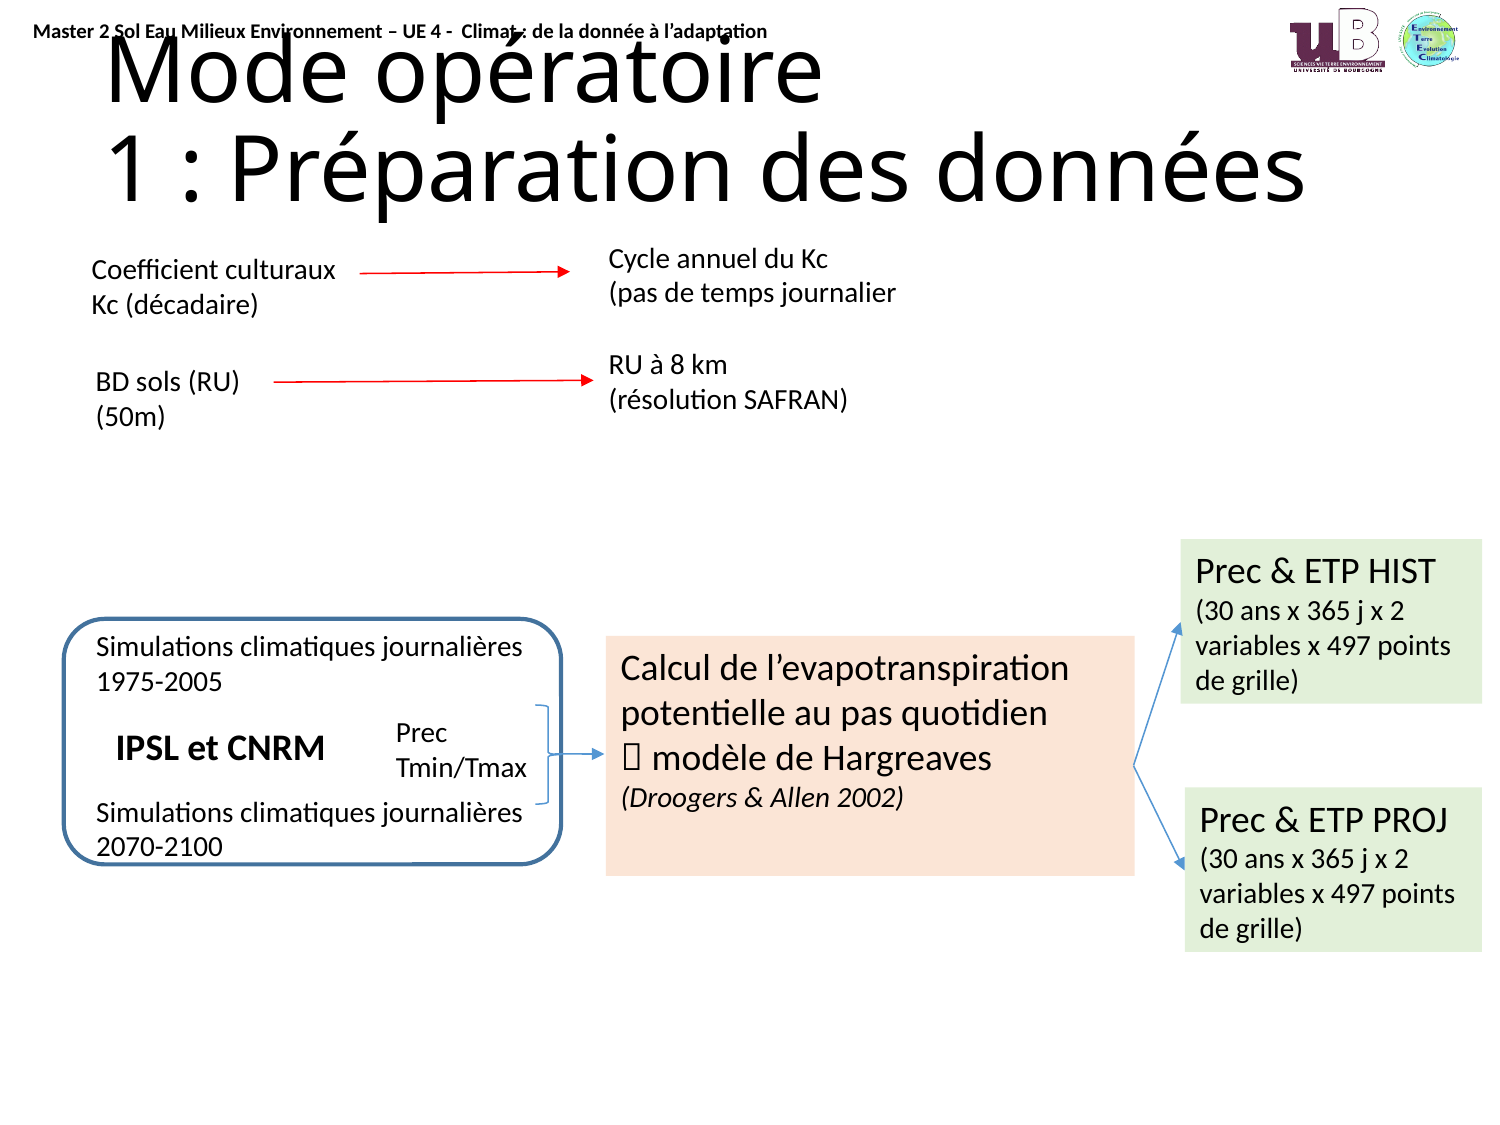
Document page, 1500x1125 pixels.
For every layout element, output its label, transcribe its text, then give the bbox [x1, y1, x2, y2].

text_box IPSL et CNRM [100, 715, 341, 776]
text_box Coefficient culturaux Kc (décadaire) [76, 242, 593, 293]
text_box BD sols (RU) (50m) [80, 355, 255, 405]
text_box Prec & ETP HIST (30 ans x 365 j x 2 variables x 497 points de grille) [1180, 539, 1483, 704]
picture [1290, 8, 1385, 72]
text_box Simulations climatiques journalières 1975-2005 [81, 620, 591, 705]
text_box Simulations climatiques journalières 2070-2100 [81, 785, 591, 871]
text_box Prec Tmin/Tmax [381, 705, 542, 785]
text_box Prec & ETP PROJ (30 ans x 365 j x 2 variables x 497 points de grille) [1184, 787, 1482, 952]
text_box Mode opératoire 1 : Préparation des données [88, 13, 1383, 231]
text_box Cycle annuel du Kc (pas de temps journalier [593, 231, 990, 317]
text_box Calcul de l’evapotranspiration potentielle au pas quotidien  modèle de Hargreaves (Droogers & Allen 2002) [605, 635, 1135, 876]
text_box RU à 8 km (résolution SAFRAN) [593, 337, 990, 423]
picture [1396, 8, 1461, 72]
